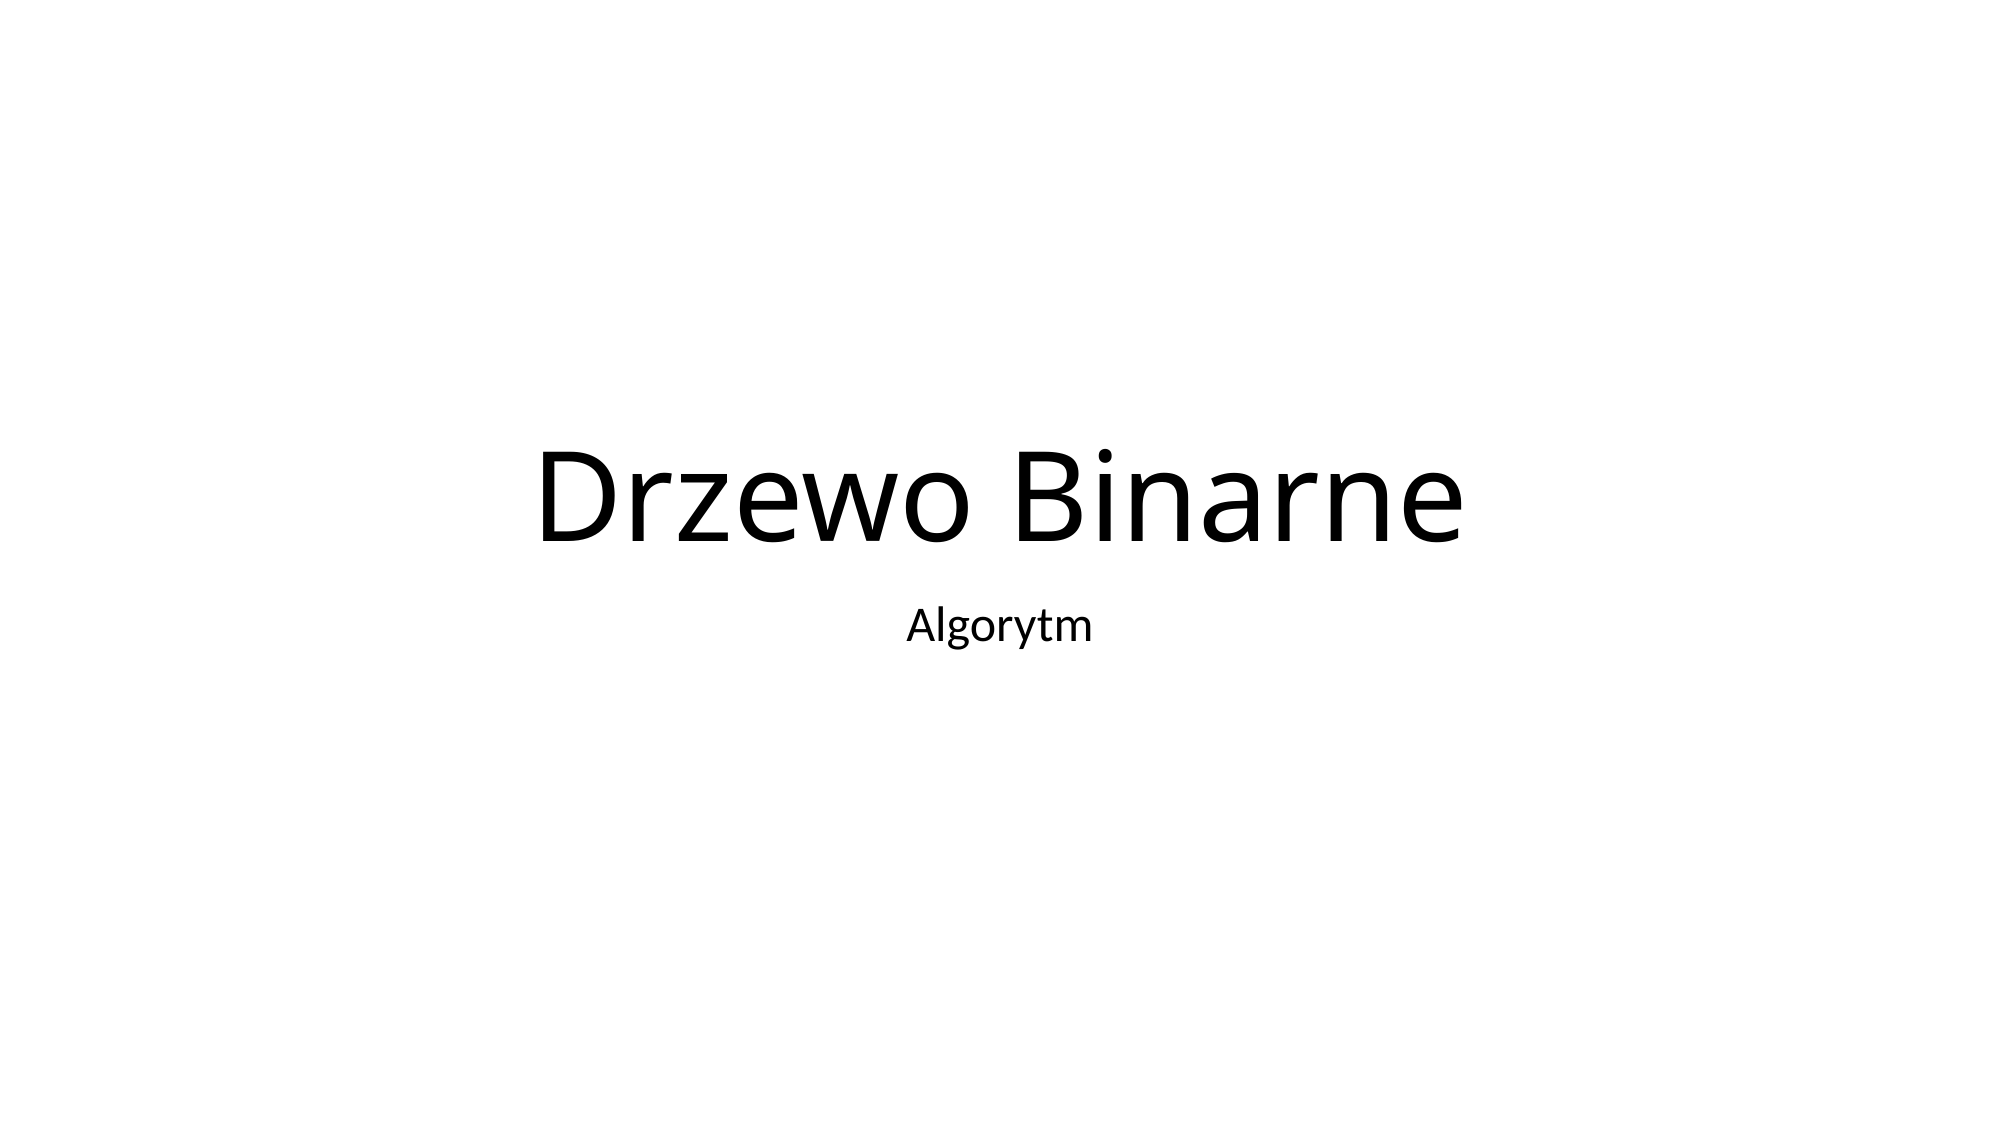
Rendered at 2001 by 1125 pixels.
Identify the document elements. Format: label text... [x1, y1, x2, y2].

subtitle Algorytm [249, 590, 1750, 863]
title Drzewo Binarne [249, 184, 1750, 576]
